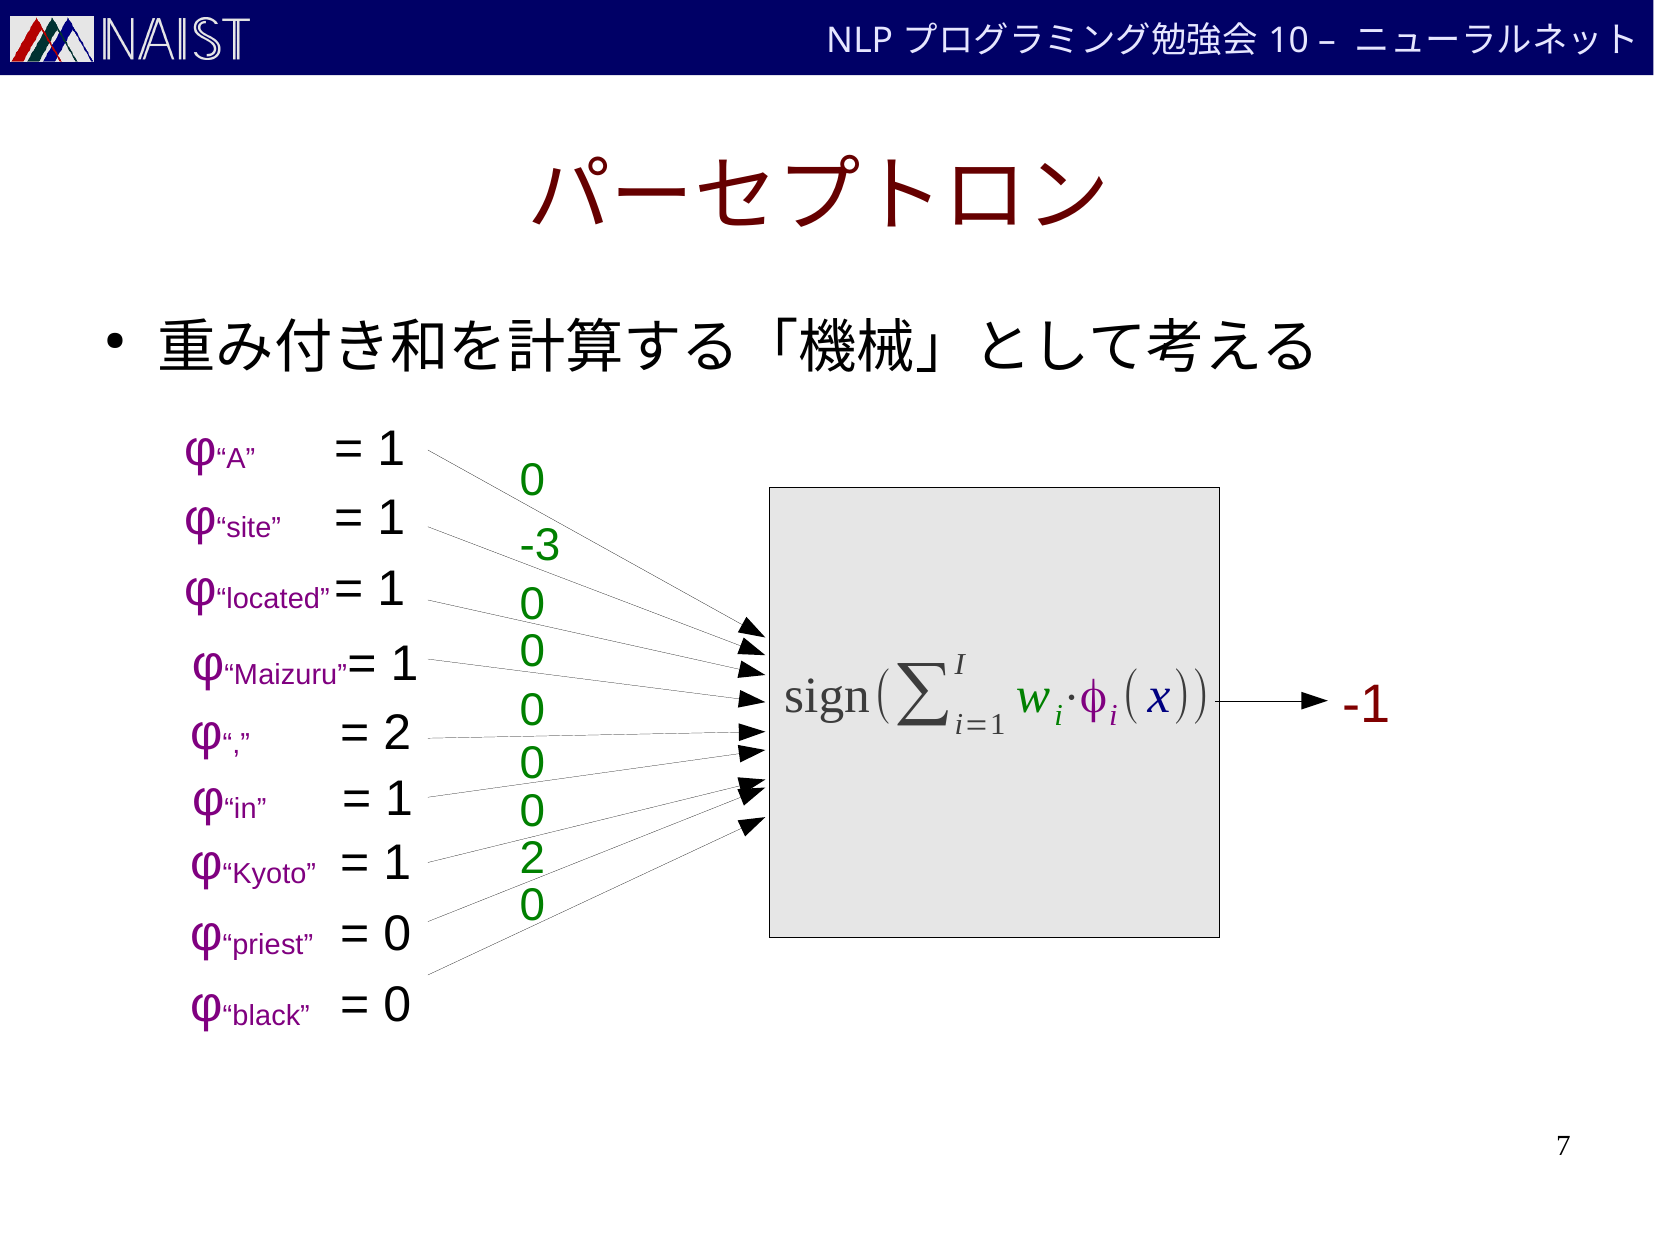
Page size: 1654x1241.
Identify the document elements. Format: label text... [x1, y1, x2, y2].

picture [102, 17, 251, 60]
text_box 0 [504, 729, 561, 777]
text_box φ“priest” = 0 [175, 898, 427, 969]
text_box φ“located” = 1 [169, 552, 421, 640]
text_box φ“,” = 2 [175, 697, 427, 785]
text_box φ“black” = 0 [175, 969, 427, 1057]
text_box [769, 487, 1220, 938]
text_box φ“Maizuru”= 1 [177, 628, 434, 716]
chart [771, 645, 1222, 742]
text_box φ“Kyoto” = 1 [175, 827, 427, 898]
text_box 0 [504, 446, 561, 511]
text_box 0 [504, 871, 561, 938]
text_box φ“A” = 1 [169, 412, 421, 481]
text_box 0 [504, 617, 561, 676]
text_box φ“in” = 1 [177, 762, 428, 850]
text_box -3 [504, 511, 576, 578]
text_box 0 [504, 777, 561, 824]
picture [10, 16, 94, 62]
text_box -1 [1327, 666, 1406, 742]
title パーセプトロン [75, 92, 1564, 285]
text_box 2 [504, 824, 561, 871]
text_box φ“site” = 1 [169, 481, 421, 552]
list 重み付き和を計算する「機械」として考える [86, 300, 1576, 363]
text_box 0 [504, 676, 561, 729]
text_box 0 [504, 570, 561, 617]
